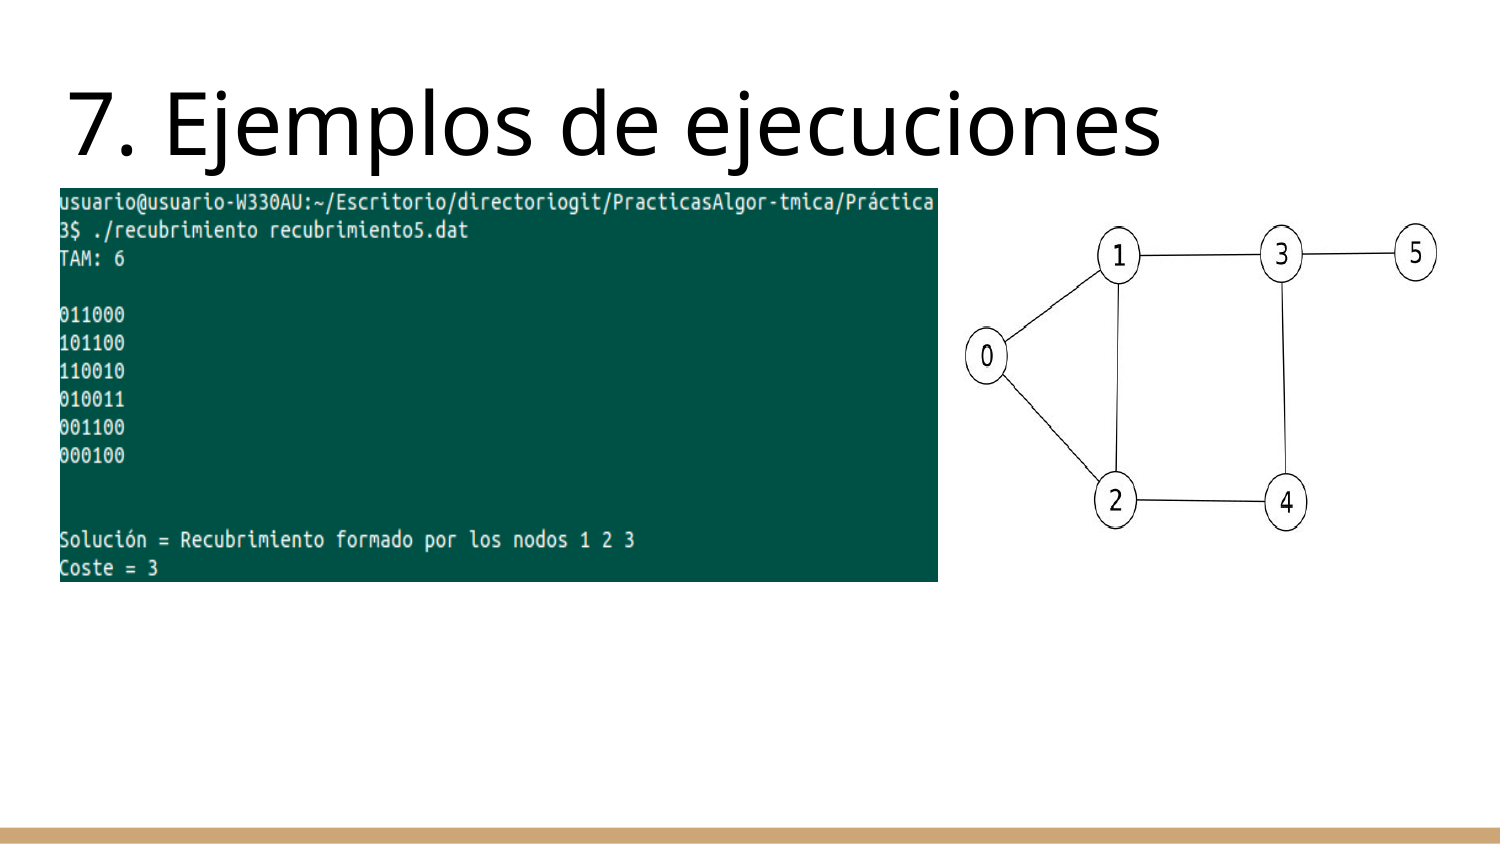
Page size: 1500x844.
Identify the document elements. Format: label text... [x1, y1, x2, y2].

picture [60, 188, 1449, 582]
title 7. Ejemplos de ejecuciones [51, 51, 1449, 189]
